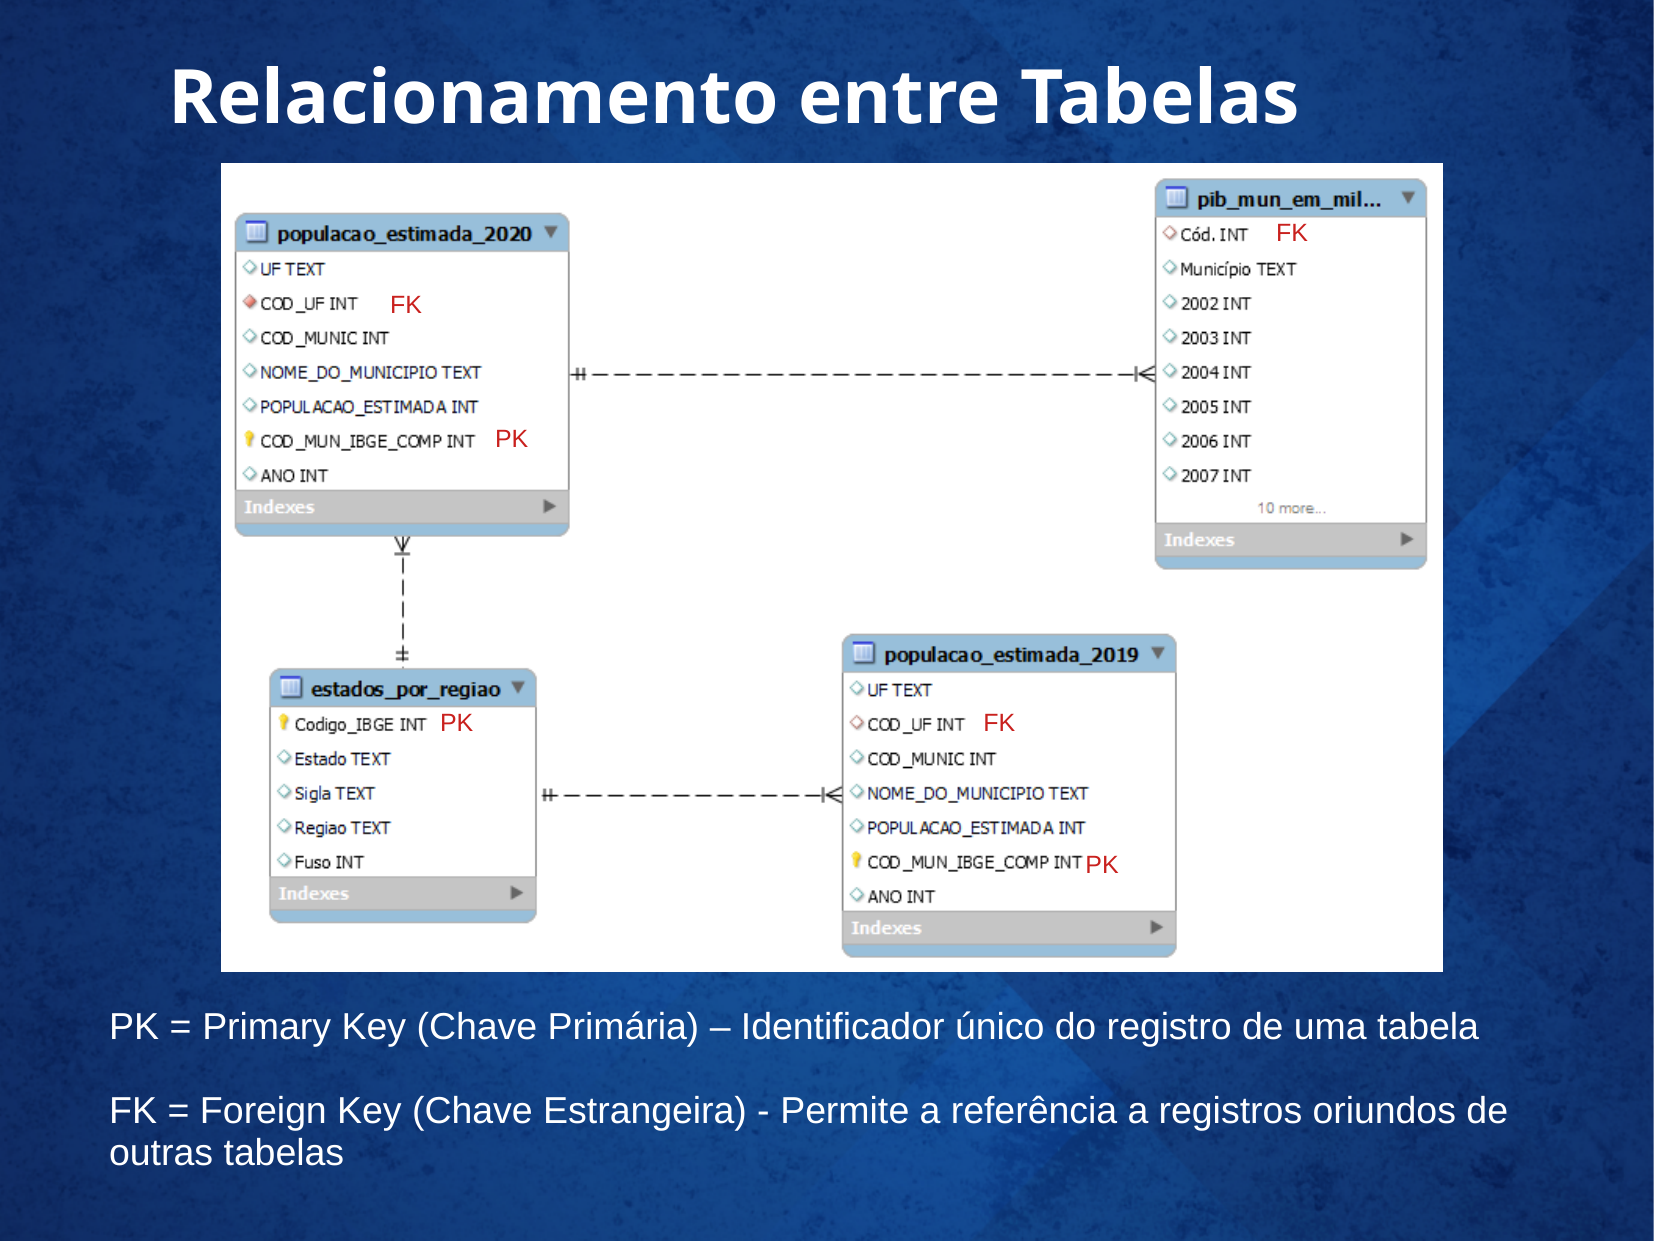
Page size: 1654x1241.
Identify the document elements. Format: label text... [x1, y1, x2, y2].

picture [0, 0, 1654, 1241]
text_box PK = Primary Key (Chave Primária) – Identificador único do registro de uma tabela FK = Foreign Key (Chave Estrangeira) - Permite a referência a registros oriundos de outras tabelas [94, 998, 1560, 1181]
text_box Relacionamento entre Tabelas [153, 35, 1512, 189]
text_box FK [968, 701, 1031, 745]
text_box PK [480, 417, 544, 461]
text_box PK [1070, 843, 1134, 886]
text_box FK [375, 283, 438, 327]
text_box PK [425, 701, 489, 745]
text_box FK [1261, 211, 1323, 254]
